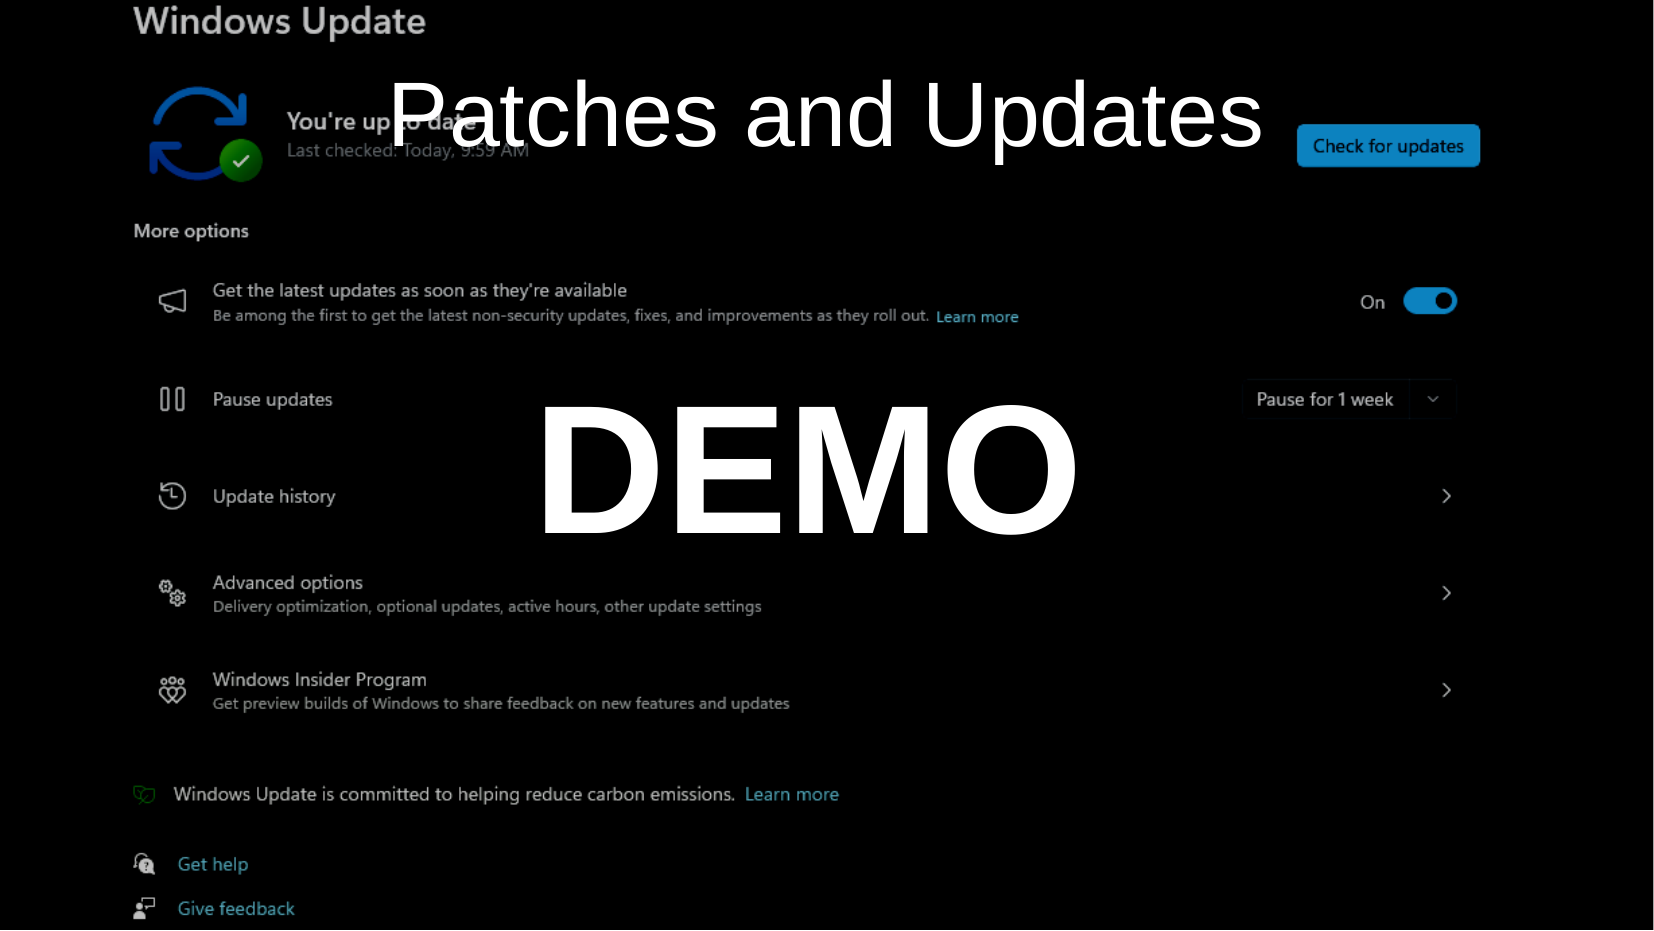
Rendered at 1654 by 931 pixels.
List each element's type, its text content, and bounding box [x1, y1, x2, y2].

list DEMO [450, 367, 1155, 601]
picture [112, 0, 1541, 37]
picture [112, 193, 1541, 930]
title Patches and Updates [82, 37, 1571, 193]
